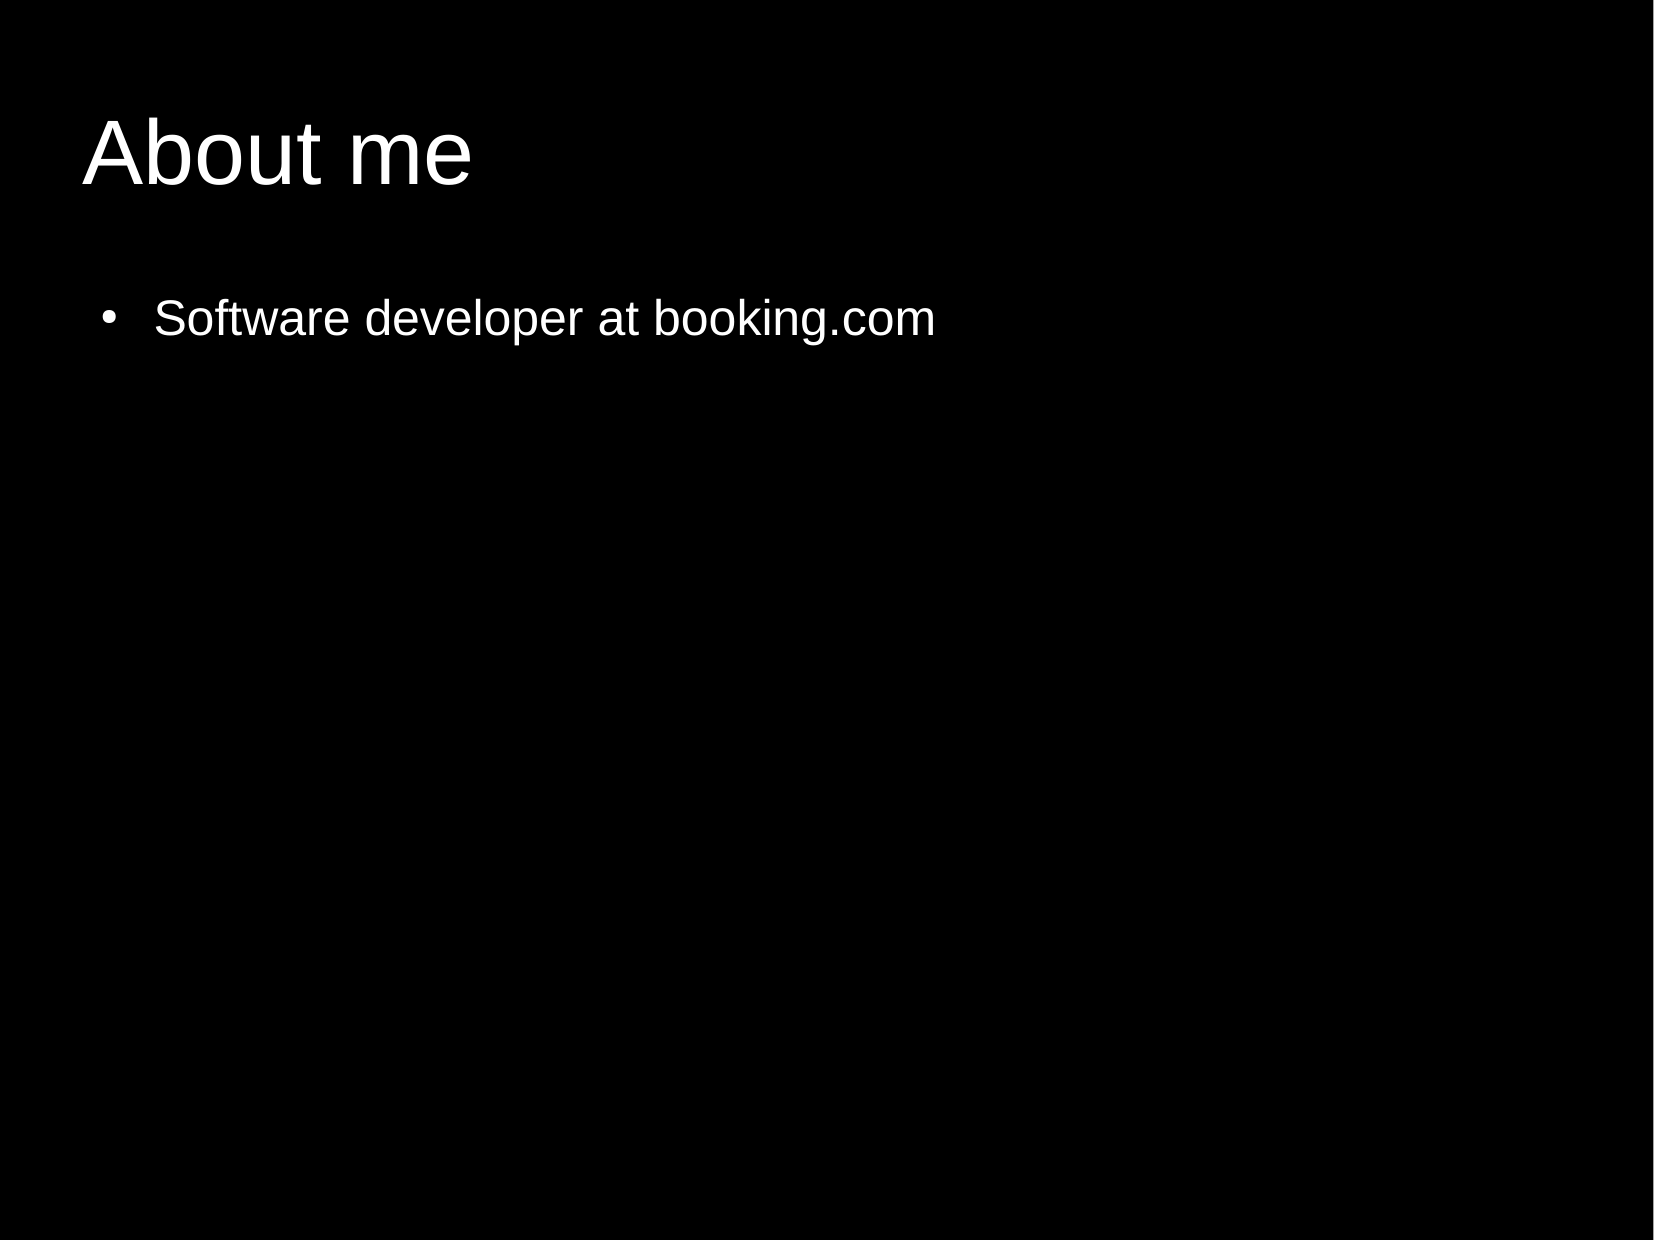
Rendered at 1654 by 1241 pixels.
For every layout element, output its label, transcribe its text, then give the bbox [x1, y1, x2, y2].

list Software developer at booking.com [82, 290, 1538, 1010]
title About me [82, 49, 1571, 257]
